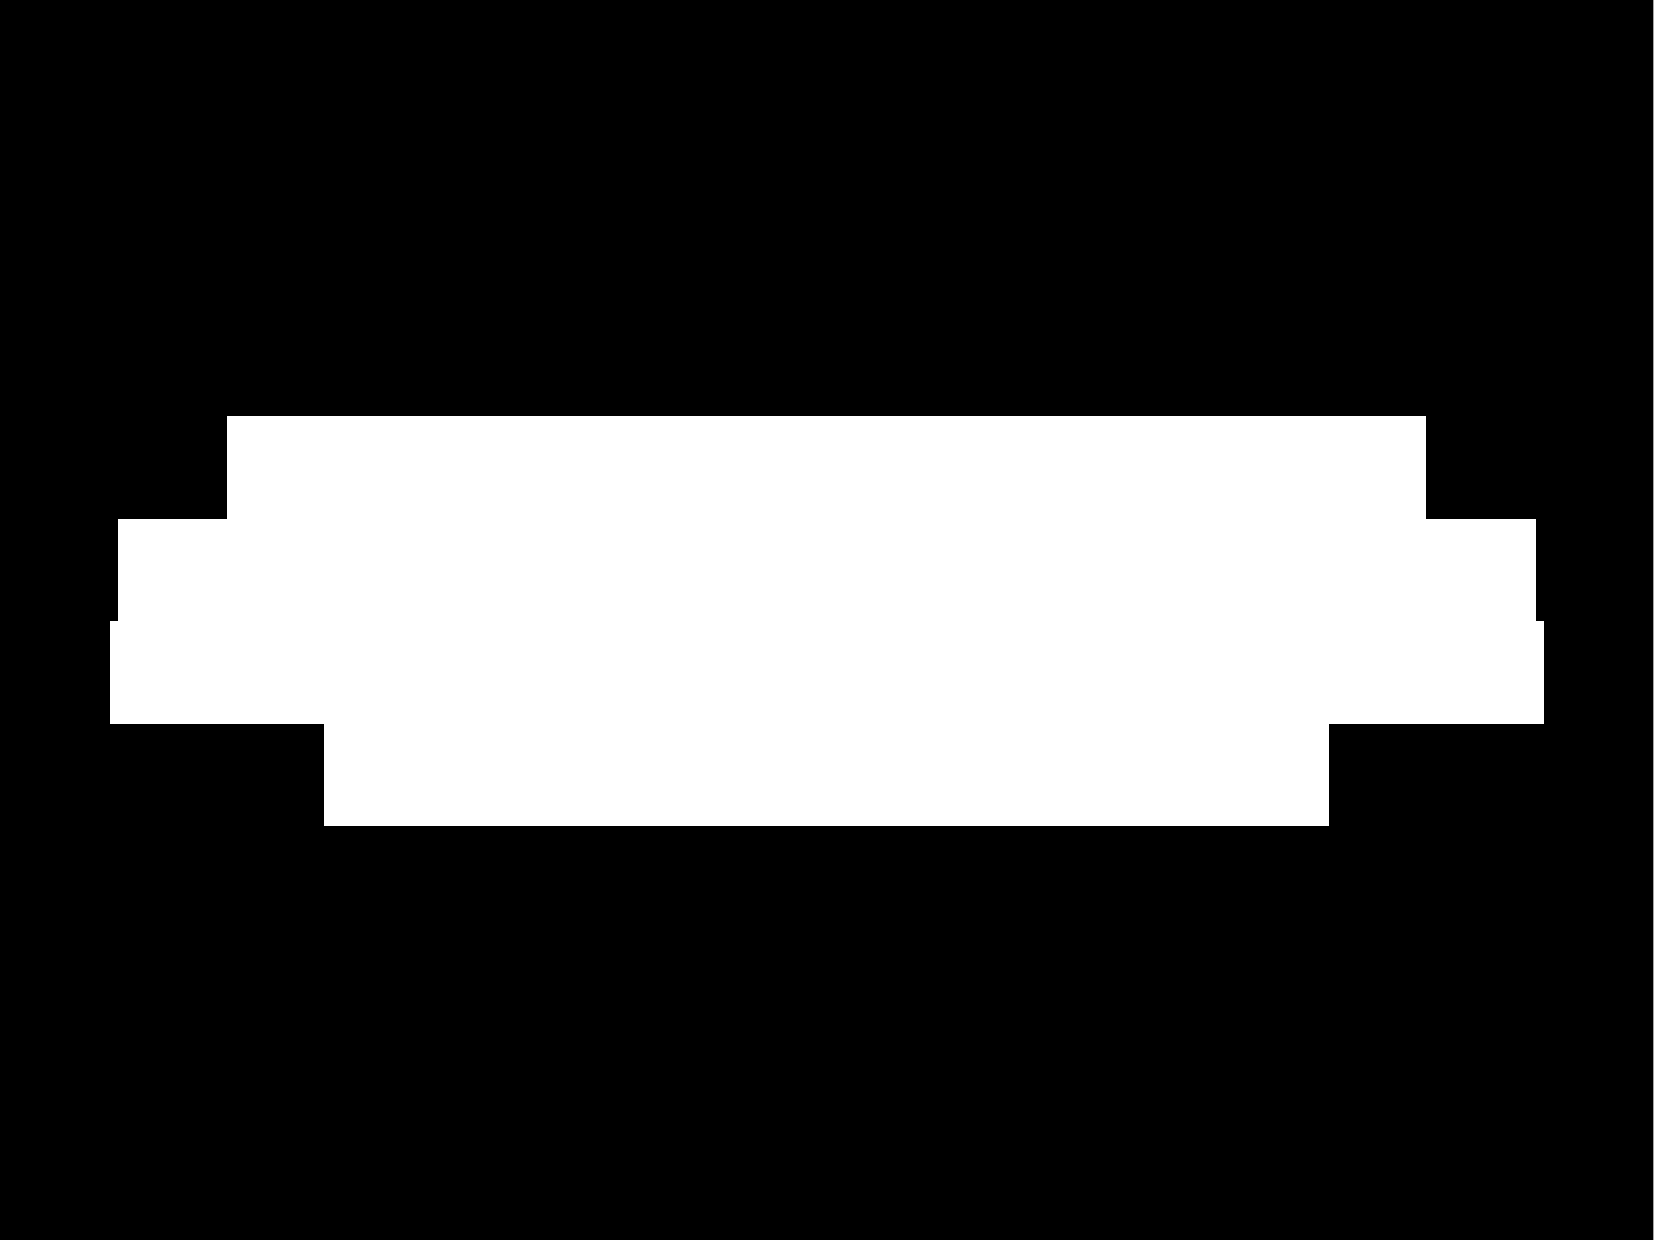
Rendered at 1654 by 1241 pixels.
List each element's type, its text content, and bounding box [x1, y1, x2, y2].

subtitle Adorado, Exaltado, Poderoso Magnificado,Jesus Cristo, Glorioso No grande dia esperado vou louvar Santo, Santo é o Senhor [82, 49, 1571, 1193]
